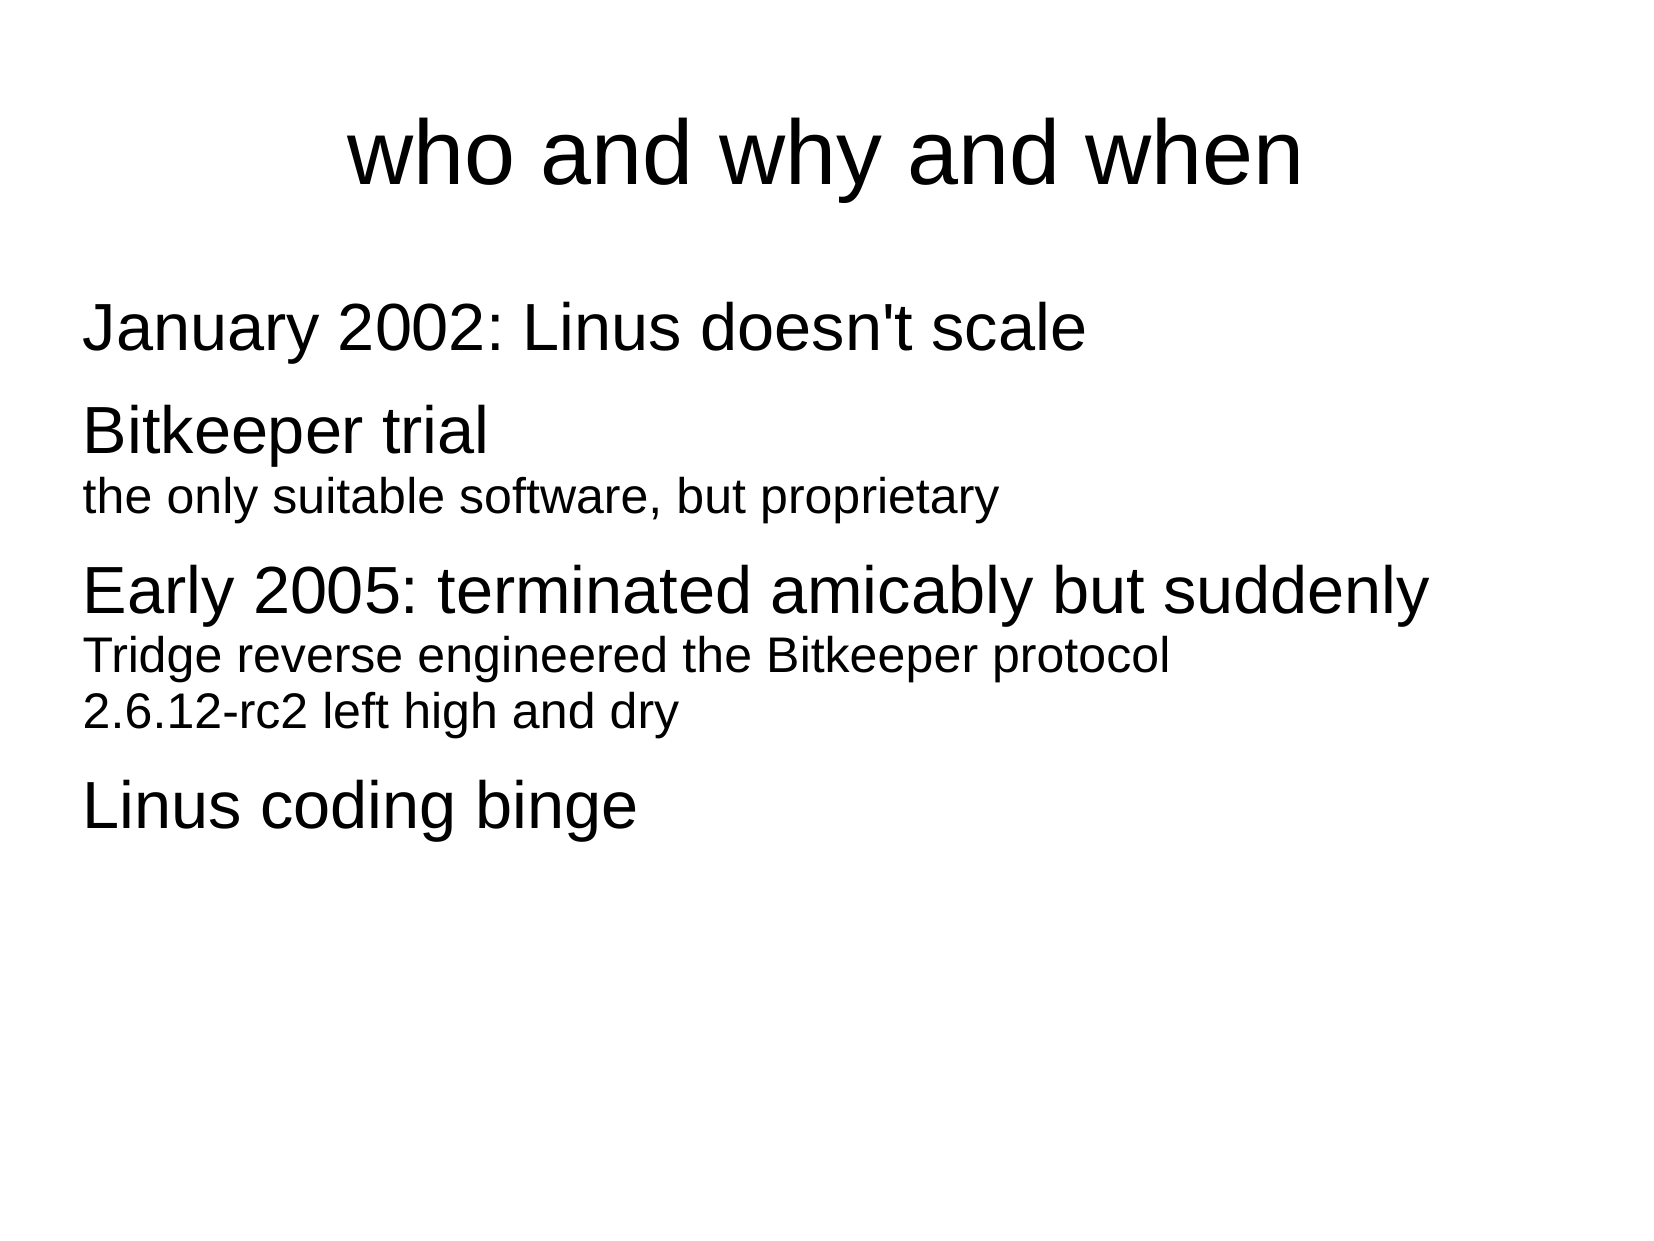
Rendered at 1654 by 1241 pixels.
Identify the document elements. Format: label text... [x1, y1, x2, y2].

title who and why and when [82, 49, 1571, 257]
list January 2002: Linus doesn't scale Bitkeeper trial the only suitable software, but proprietary Early 2005: terminated amicably but suddenly Tridge reverse engineered the Bitkeeper protocol 2.6.12-rc2 left high and dry Linus coding binge [82, 290, 1571, 1156]
